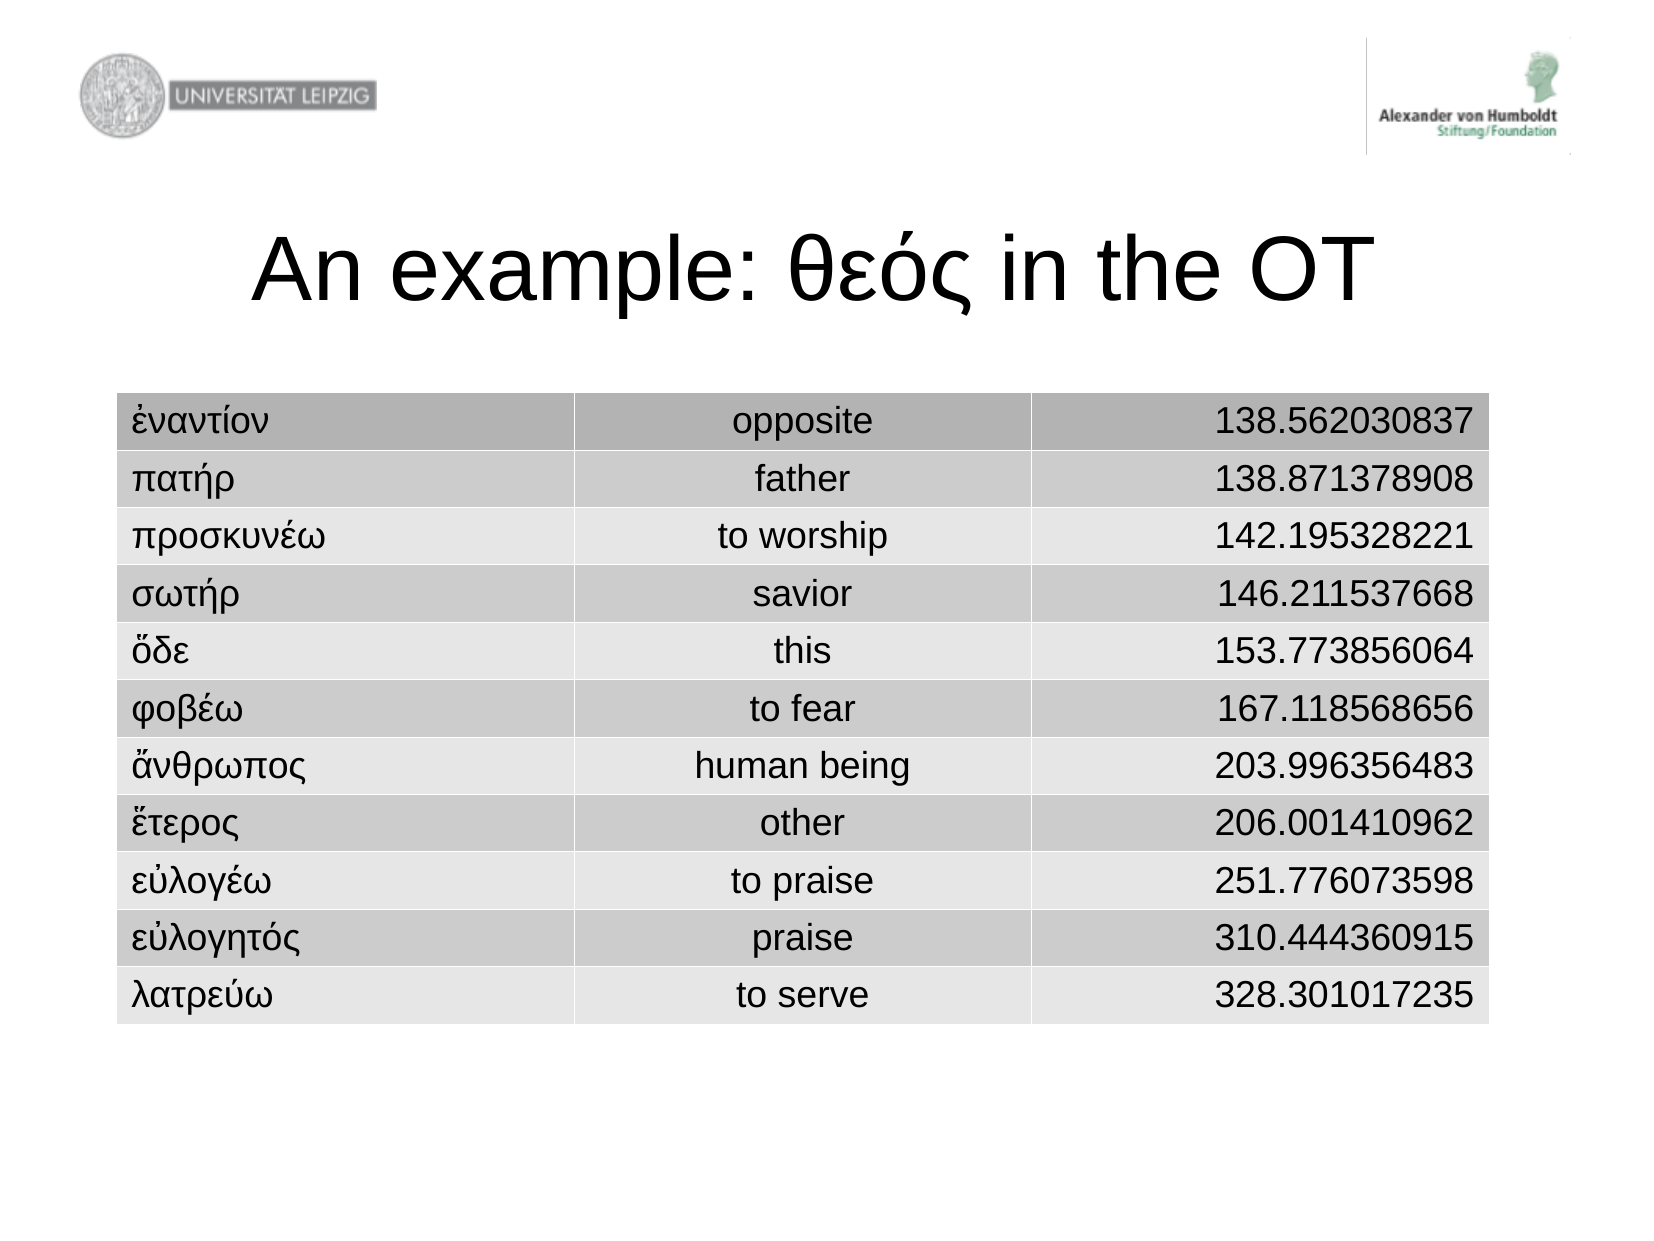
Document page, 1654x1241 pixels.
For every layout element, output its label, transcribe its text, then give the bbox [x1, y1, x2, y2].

title An example: θεός in the OT [82, 165, 1571, 373]
table_cell savior [575, 565, 1031, 622]
table_cell to worship [575, 508, 1031, 564]
table_cell ἄνθρωπος [117, 738, 574, 794]
table_cell to praise [575, 852, 1031, 909]
table_cell φοβέω [117, 680, 574, 737]
table_cell 310.444360915 [1032, 910, 1489, 966]
picture [1365, 37, 1572, 155]
table_cell 138.871378908 [1032, 451, 1489, 507]
table_cell 328.301017235 [1032, 967, 1489, 1024]
table_cell εὐλογητός [117, 910, 574, 966]
table_header opposite [575, 393, 1031, 450]
table_cell to fear [575, 680, 1031, 737]
table_cell ἕτερος [117, 795, 574, 851]
table_cell 146.211537668 [1032, 565, 1489, 622]
table_cell εὐλογέω [117, 852, 574, 909]
table_header ἐναντίον [117, 393, 574, 450]
table_cell human being [575, 738, 1031, 794]
table_cell 153.773856064 [1032, 623, 1489, 679]
table_cell 203.996356483 [1032, 738, 1489, 794]
table_cell 206.001410962 [1032, 795, 1489, 851]
table_cell προσκυνέω [117, 508, 574, 564]
table_cell λατρεύω [117, 967, 574, 1024]
table_cell father [575, 451, 1031, 507]
table_cell 142.195328221 [1032, 508, 1489, 564]
table_cell other [575, 795, 1031, 851]
table_cell to serve [575, 967, 1031, 1024]
table_header 138.562030837 [1032, 393, 1489, 450]
picture [76, 49, 383, 144]
table_cell this [575, 623, 1031, 679]
table_cell πατήρ [117, 451, 574, 507]
table_cell ὅδε [117, 623, 574, 679]
table_cell praise [575, 910, 1031, 966]
table_cell 167.118568656 [1032, 680, 1489, 737]
table_cell σωτήρ [117, 565, 574, 622]
table_cell 251.776073598 [1032, 852, 1489, 909]
